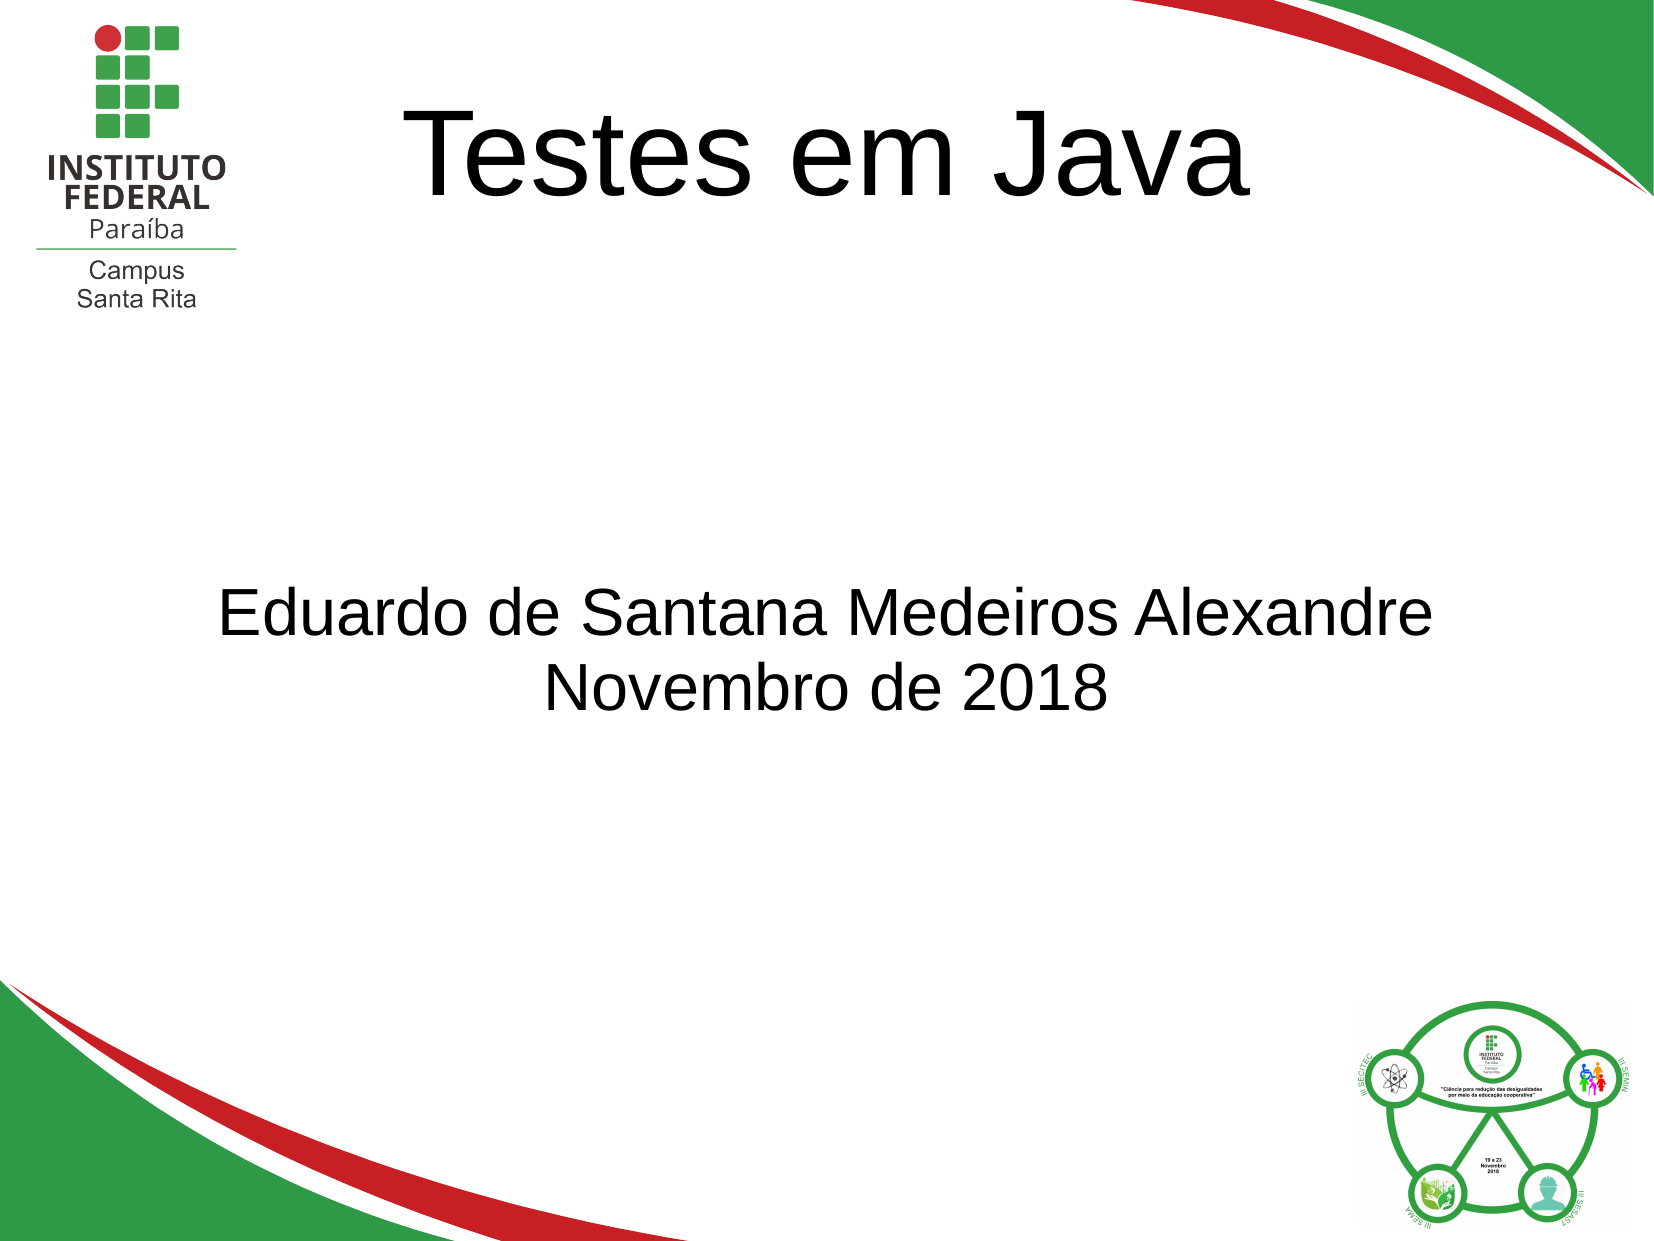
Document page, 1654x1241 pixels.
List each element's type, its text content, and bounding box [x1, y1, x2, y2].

title Testes em Java [82, 49, 1571, 257]
picture [1358, 1001, 1629, 1229]
picture [36, 24, 237, 308]
subtitle Eduardo de Santana Medeiros Alexandre Novembro de 2018 [82, 290, 1571, 1010]
